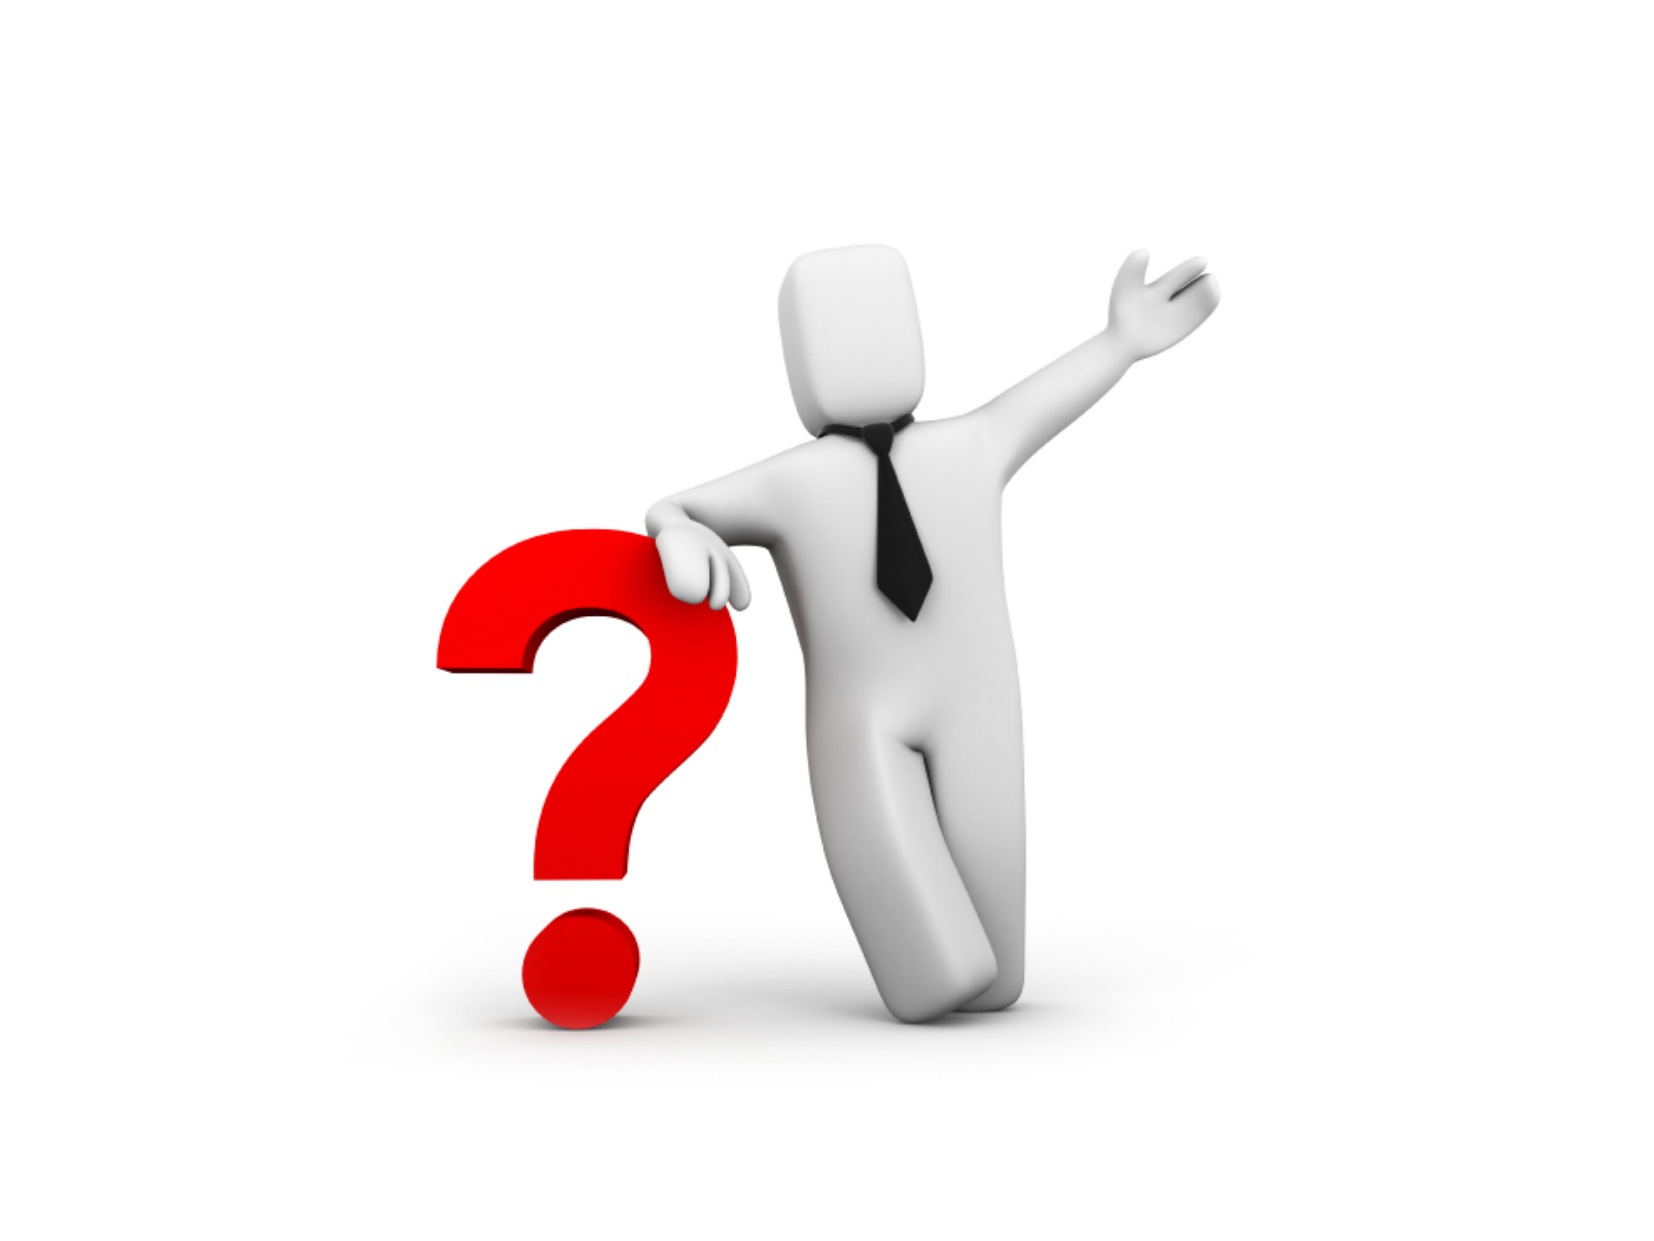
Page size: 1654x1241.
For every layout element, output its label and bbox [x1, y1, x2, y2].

picture [157, 118, 1497, 1123]
